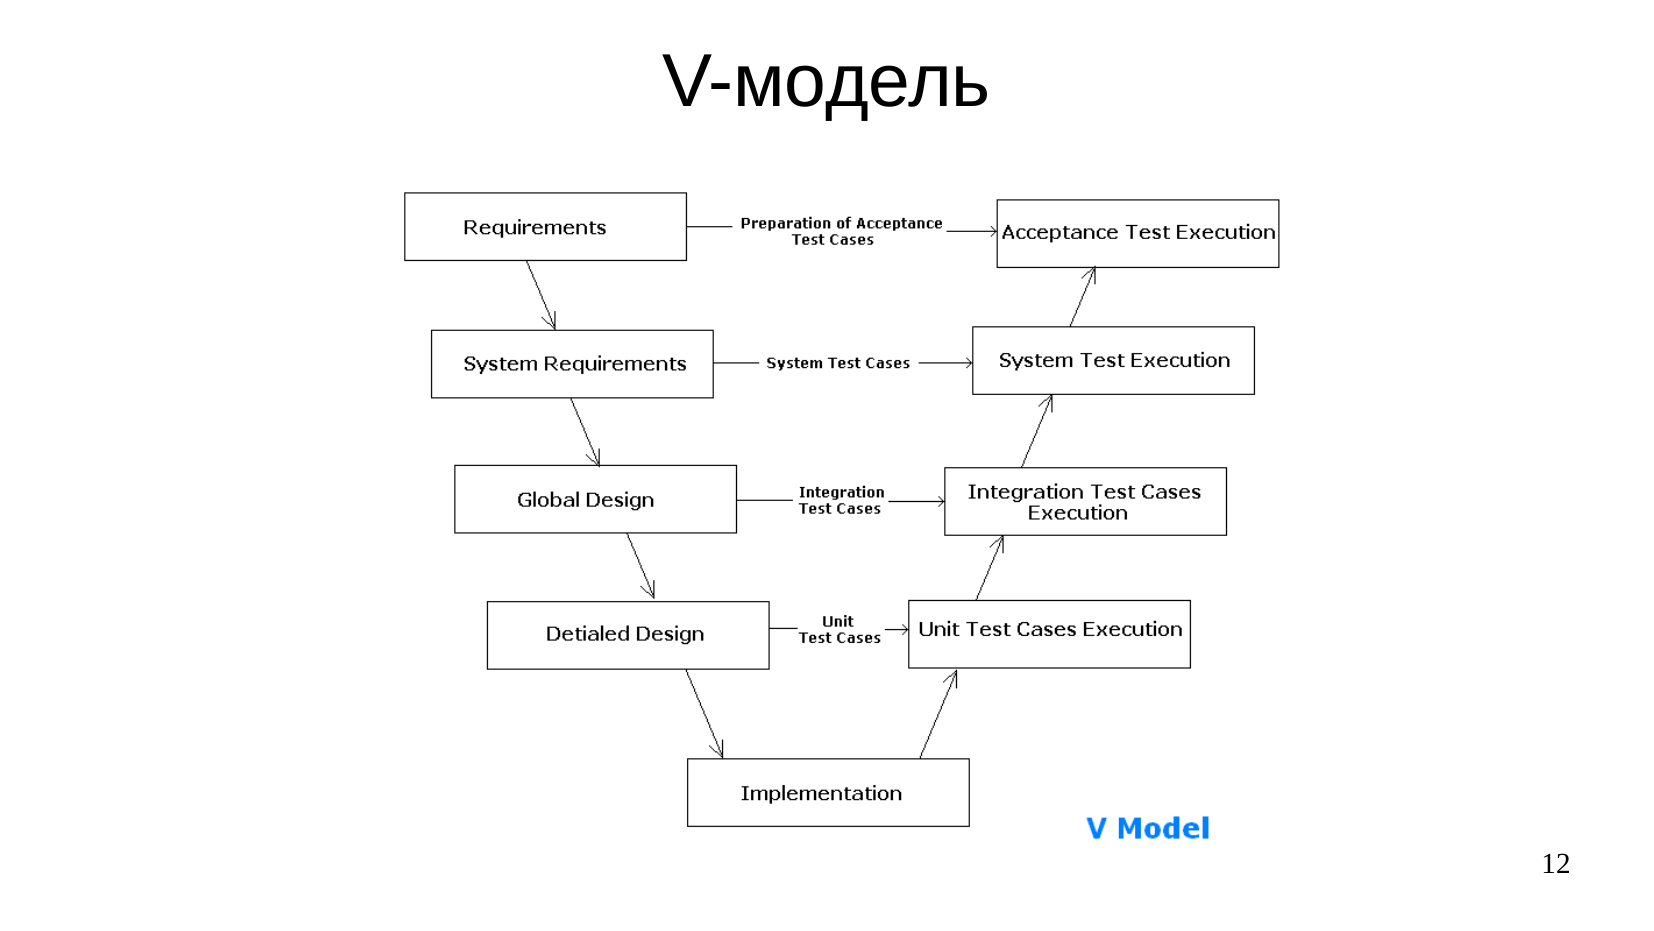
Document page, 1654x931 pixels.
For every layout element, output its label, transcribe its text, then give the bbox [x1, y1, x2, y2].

title V-модель [82, 25, 1571, 136]
picture [388, 147, 1297, 931]
